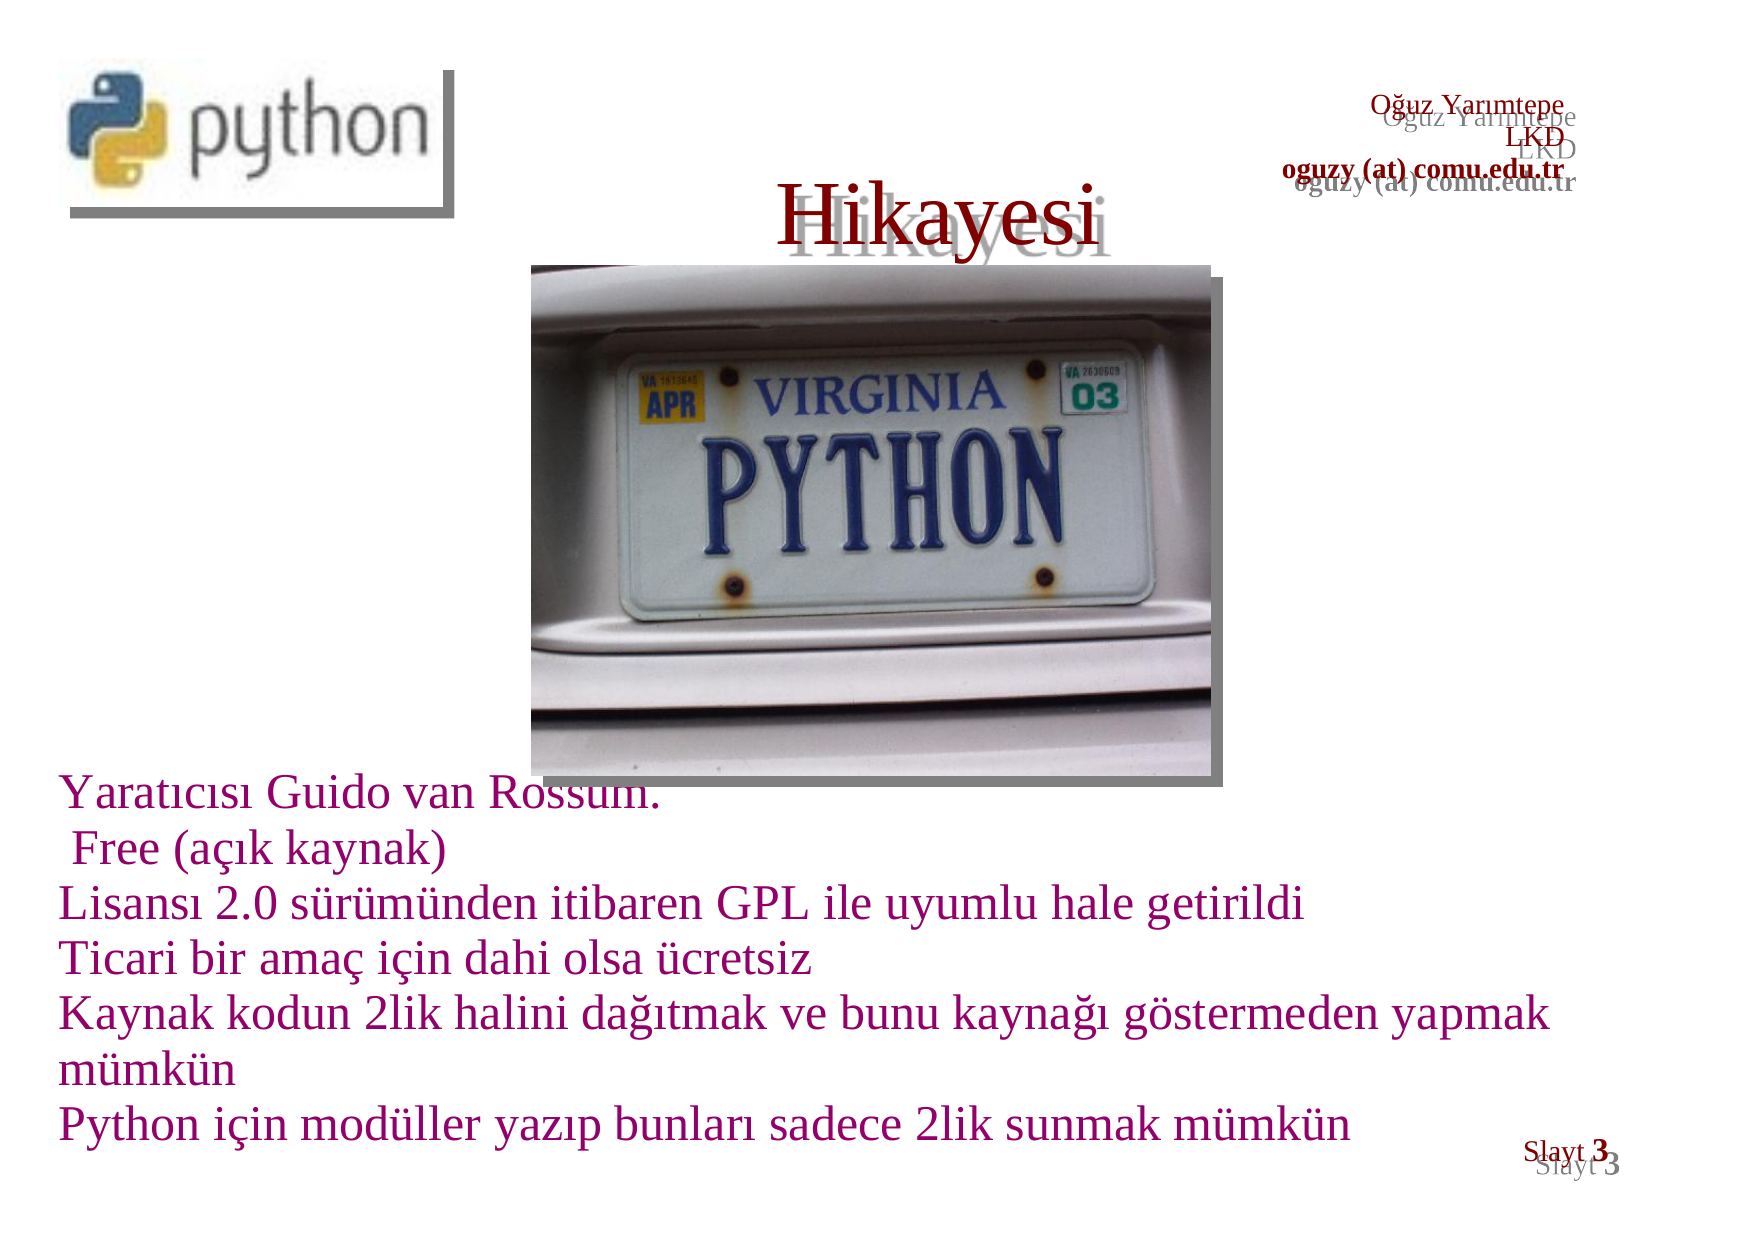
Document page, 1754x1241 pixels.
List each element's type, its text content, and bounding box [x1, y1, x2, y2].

picture [531, 265, 1211, 776]
subtitle Yaratıcısı Guido van Rossum. Free (açık kaynak) Lisansı 2.0 sürümünden itibaren GPL ile uyumlu hale getirildi Ticari bir amaç için dahi olsa ücretsiz Kaynak kodun 2lik halini dağıtmak ve bunu kaynağı göstermeden yapmak mümkün Python için modüller yazıp bunları sadece 2lik sunmak mümkün [59, 0, 1695, 1241]
